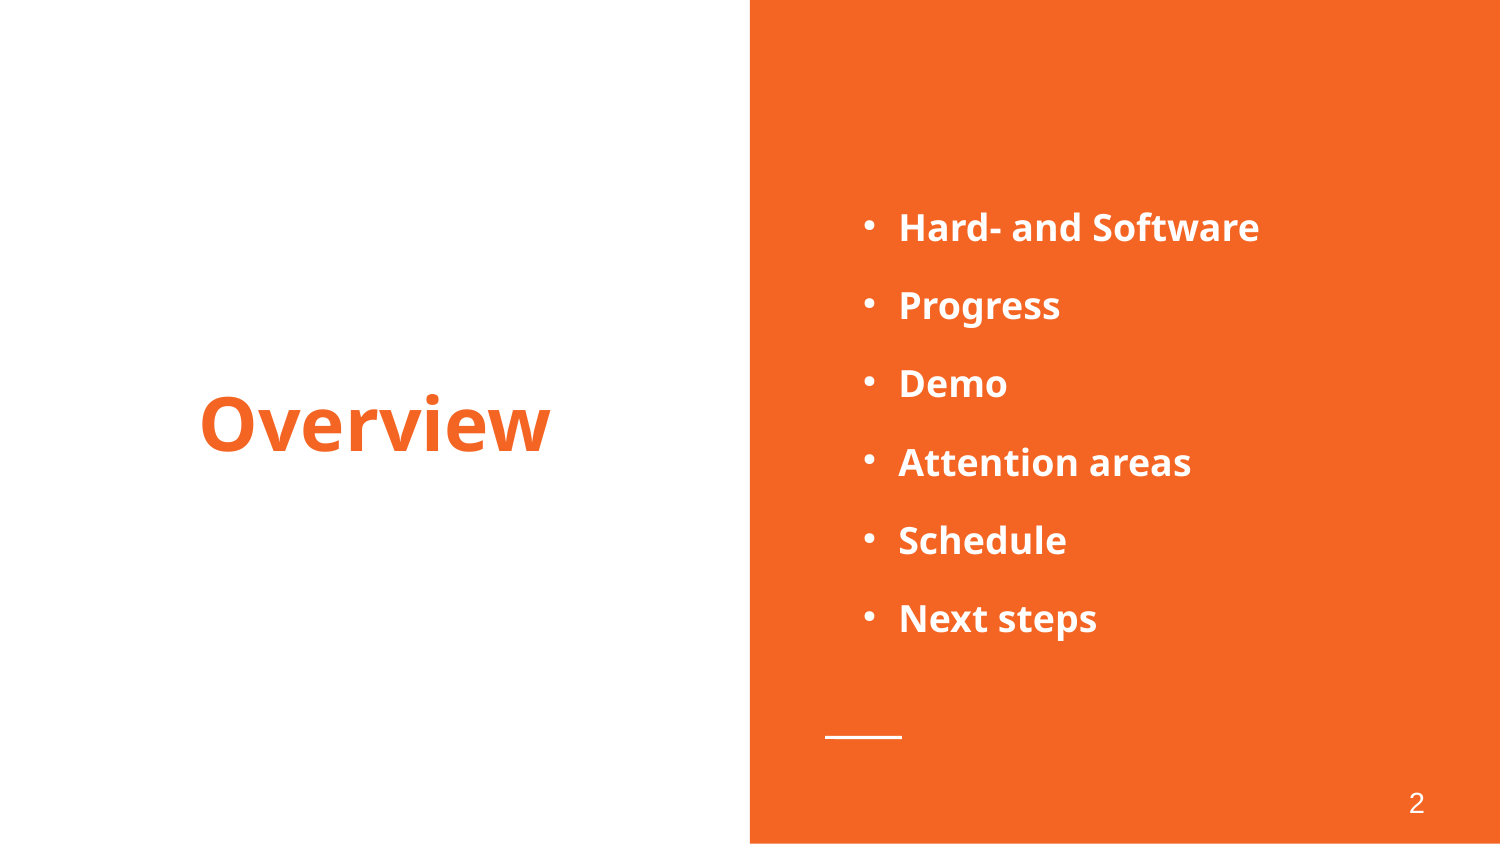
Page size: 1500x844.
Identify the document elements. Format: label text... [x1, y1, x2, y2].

title Overview [43, 313, 708, 530]
list Hard- and Software Progress Demo Attention areas Schedule Next steps [810, 118, 1440, 725]
